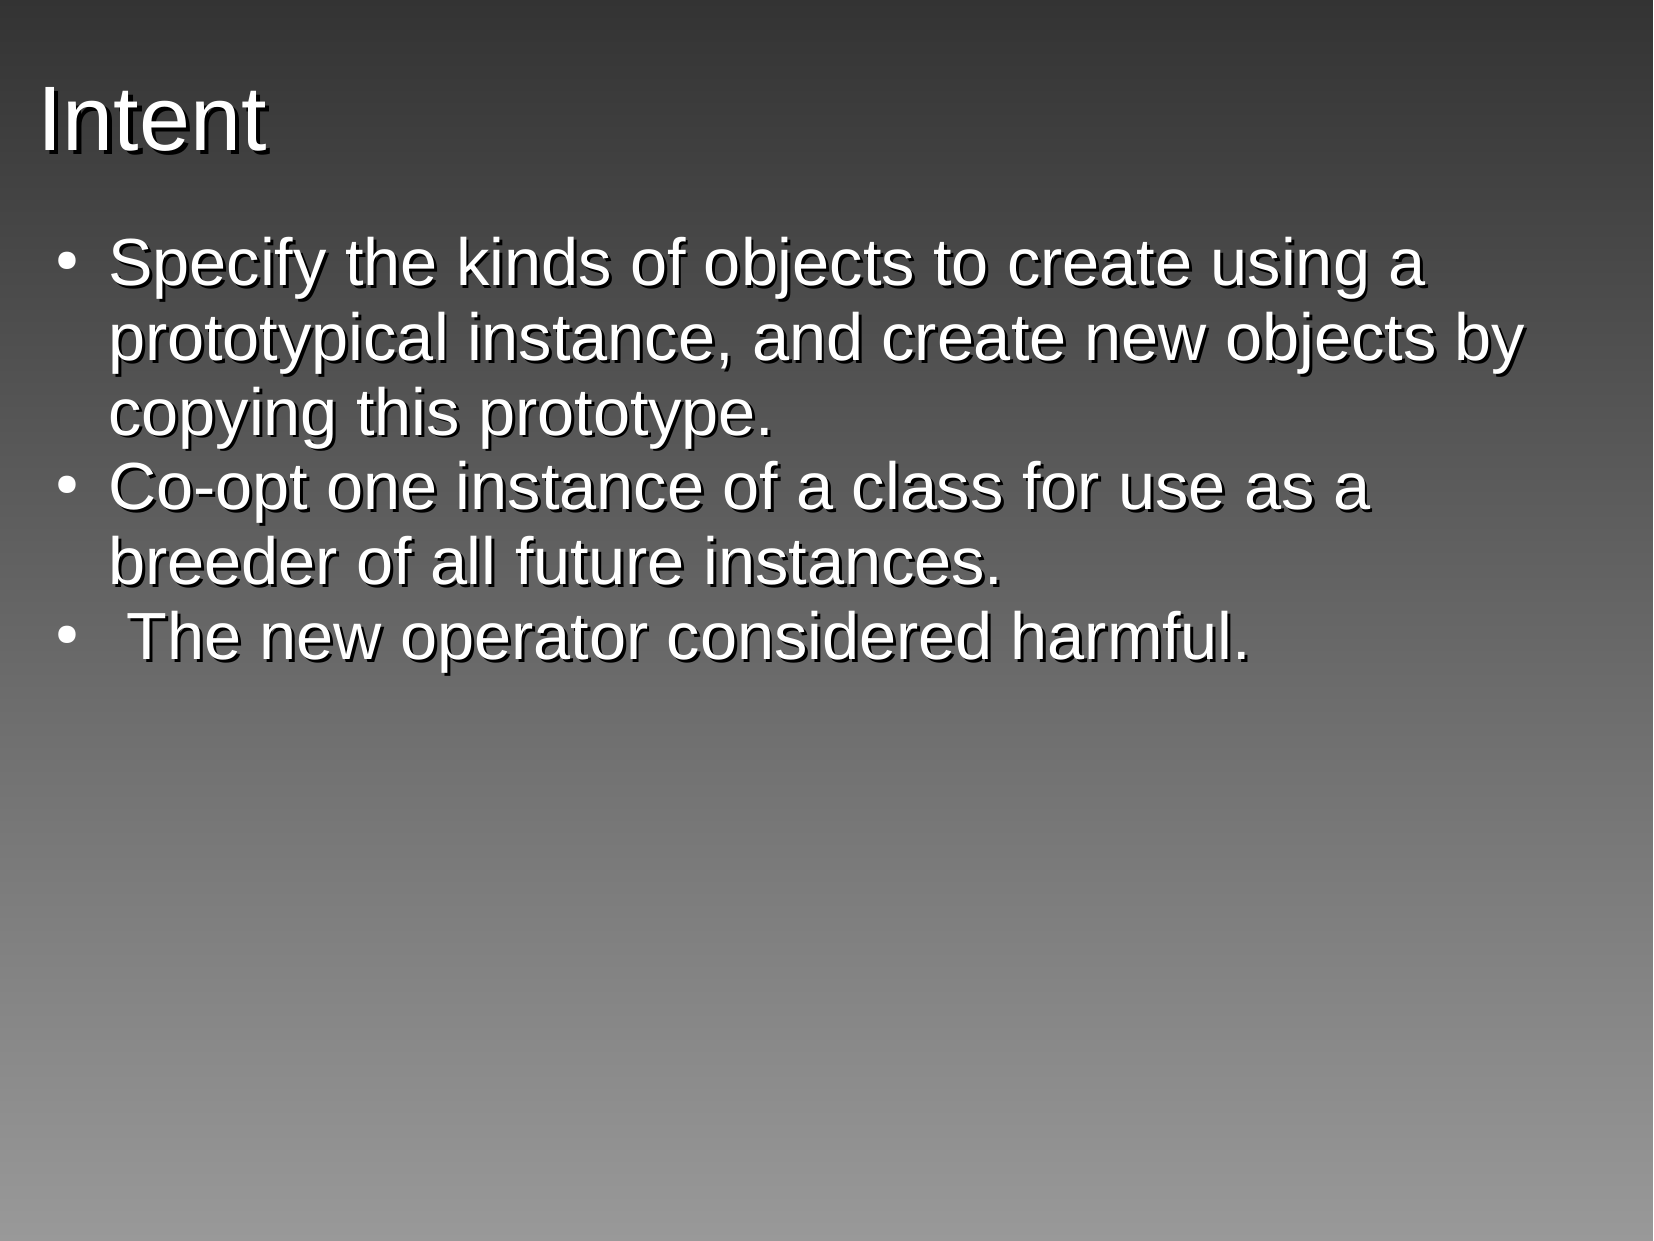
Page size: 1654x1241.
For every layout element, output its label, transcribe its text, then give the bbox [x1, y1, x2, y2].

title Intent [37, 49, 1613, 188]
list Specify the kinds of objects to create using a prototypical instance, and create new objects by copying this prototype. Co-opt one instance of a class for use as a breeder of all future instances. The new operator considered harmful. [37, 225, 1613, 1126]
